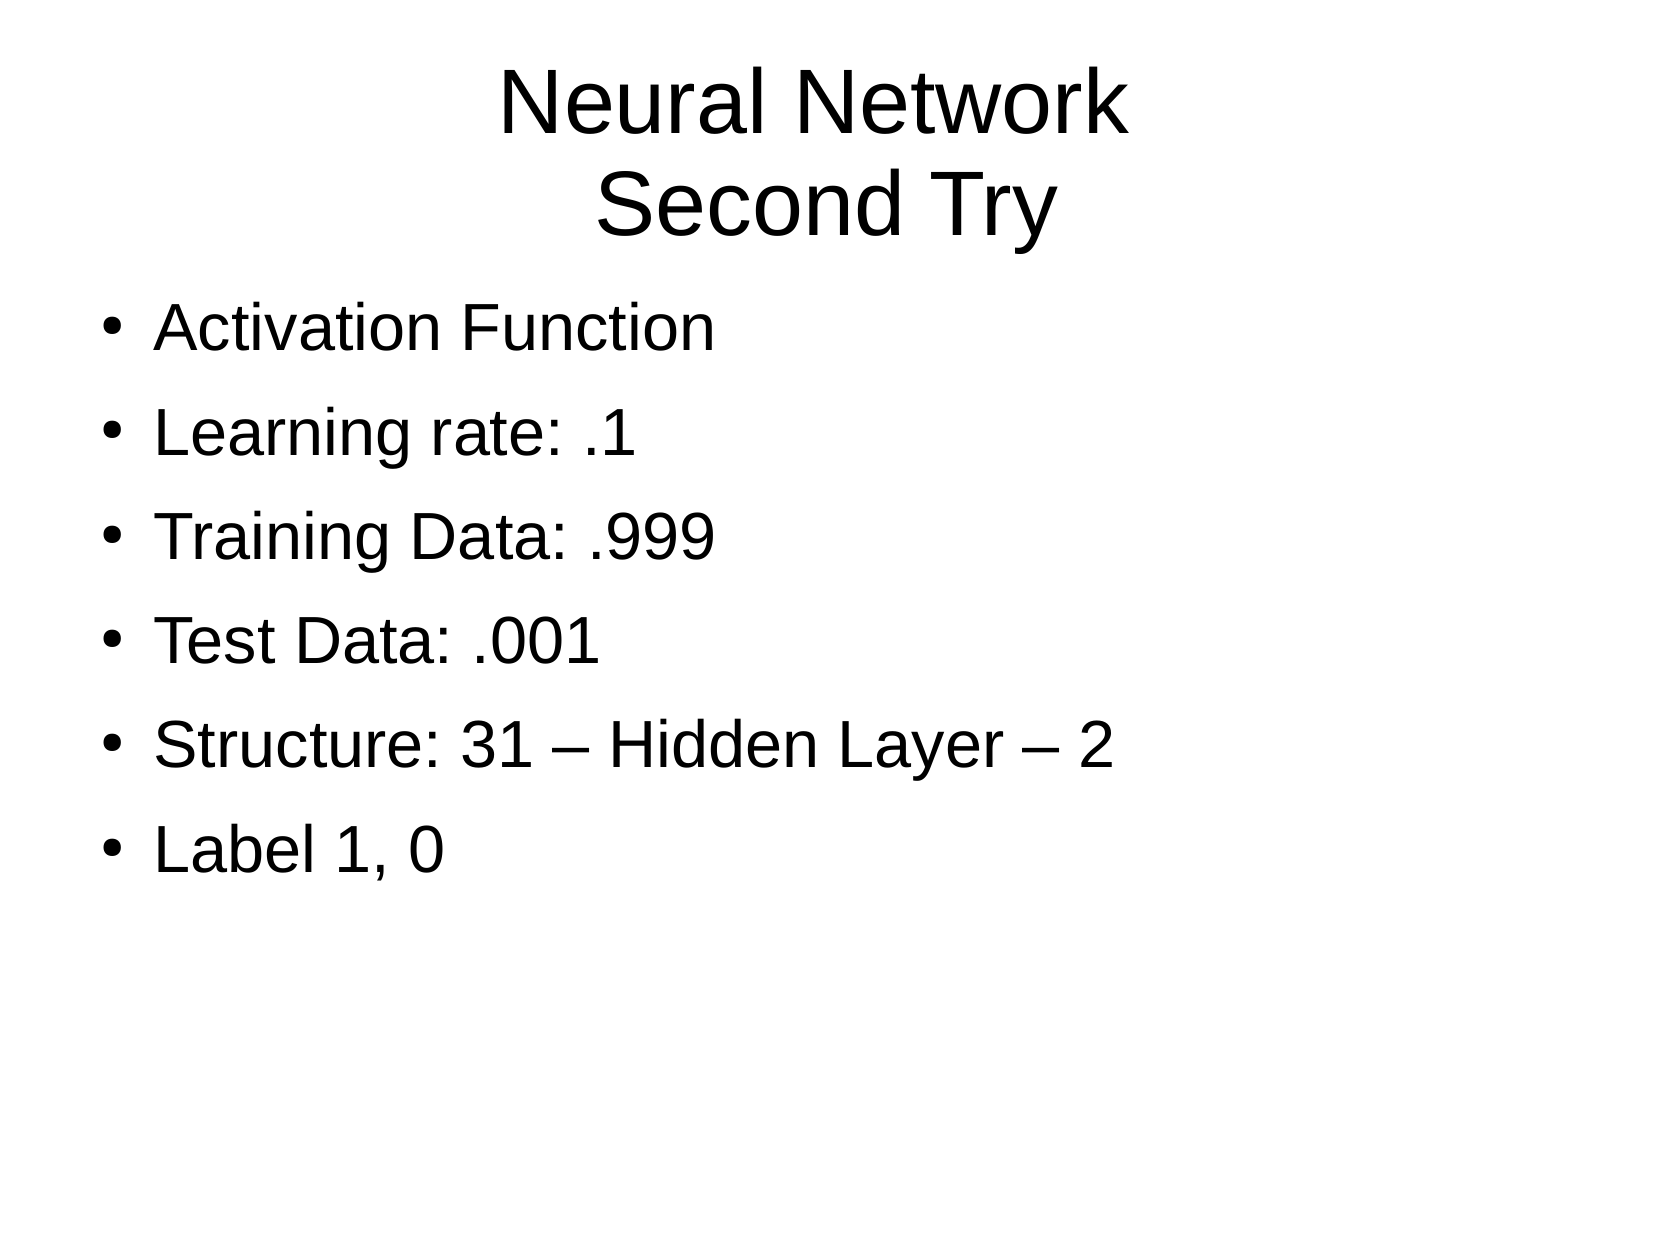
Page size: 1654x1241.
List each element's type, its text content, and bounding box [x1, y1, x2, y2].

title Neural Network Second Try [82, 49, 1571, 257]
list Activation Function Learning rate: .1 Training Data: .999 Test Data: .001 Structure: 31 – Hidden Layer – 2 Label 1, 0 [82, 290, 1571, 1010]
